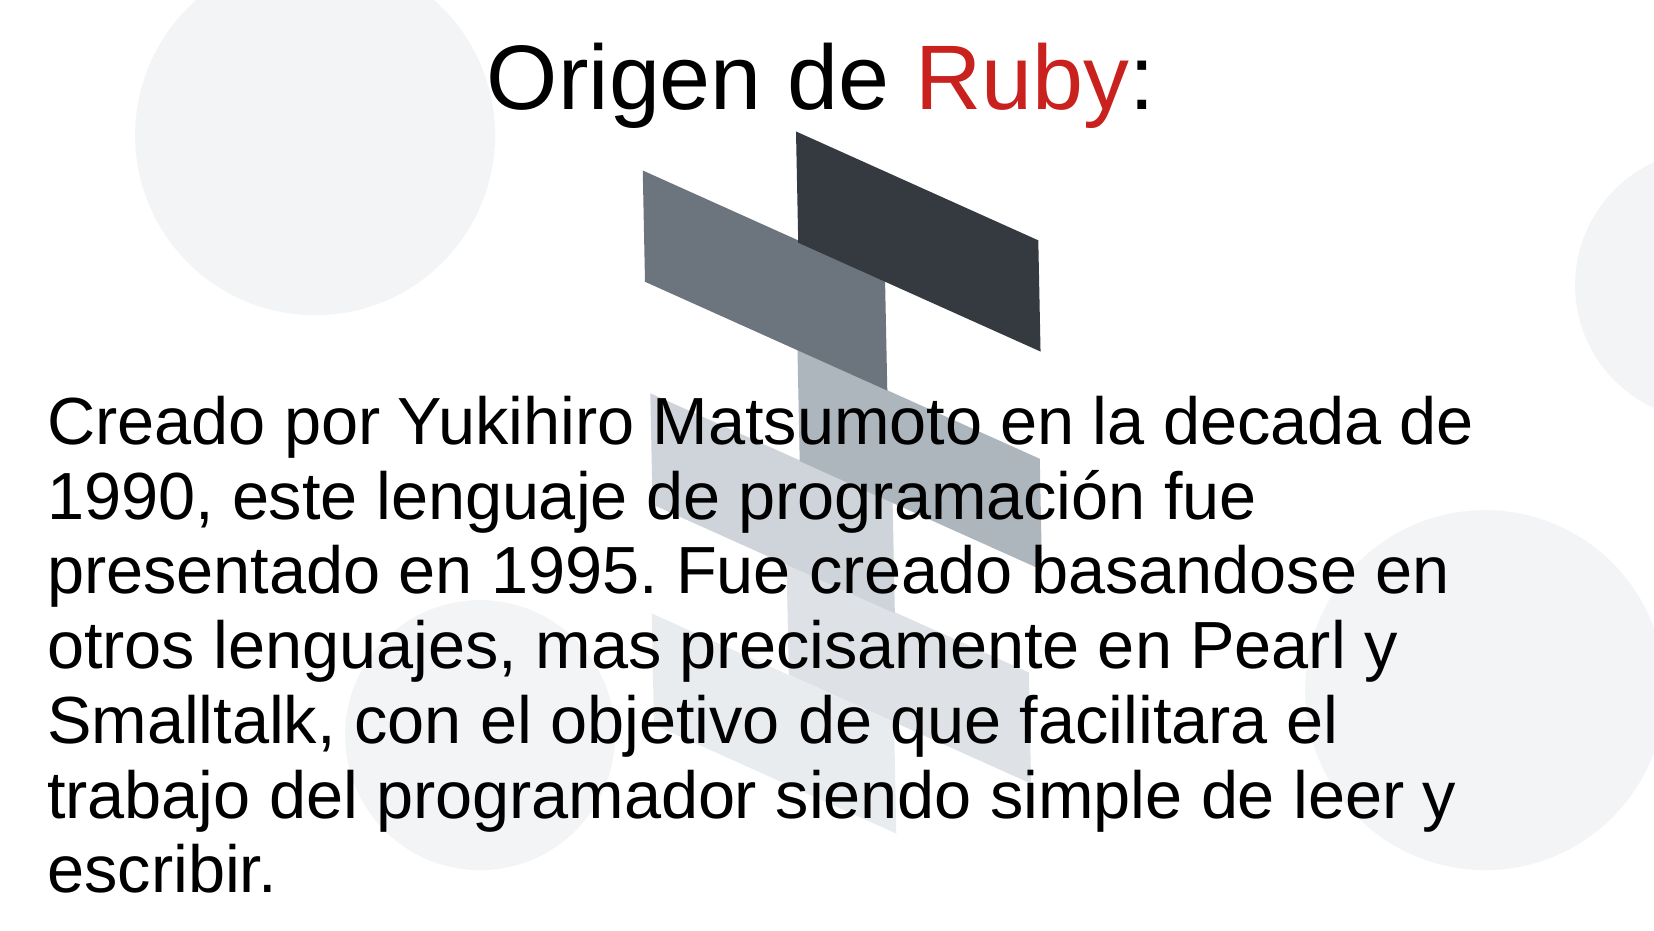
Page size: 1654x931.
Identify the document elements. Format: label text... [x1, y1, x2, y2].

subtitle Creado por Yukihiro Matsumoto en la decada de 1990, este lenguaje de programación fue presentado en 1995. Fue creado basandose en otros lenguajes, mas precisamente en Pearl y Smalltalk, con el objetivo de que facilitara el trabajo del programador siendo simple de leer y escribir. [47, 383, 1536, 924]
title Origen de Ruby: [76, 0, 1565, 156]
